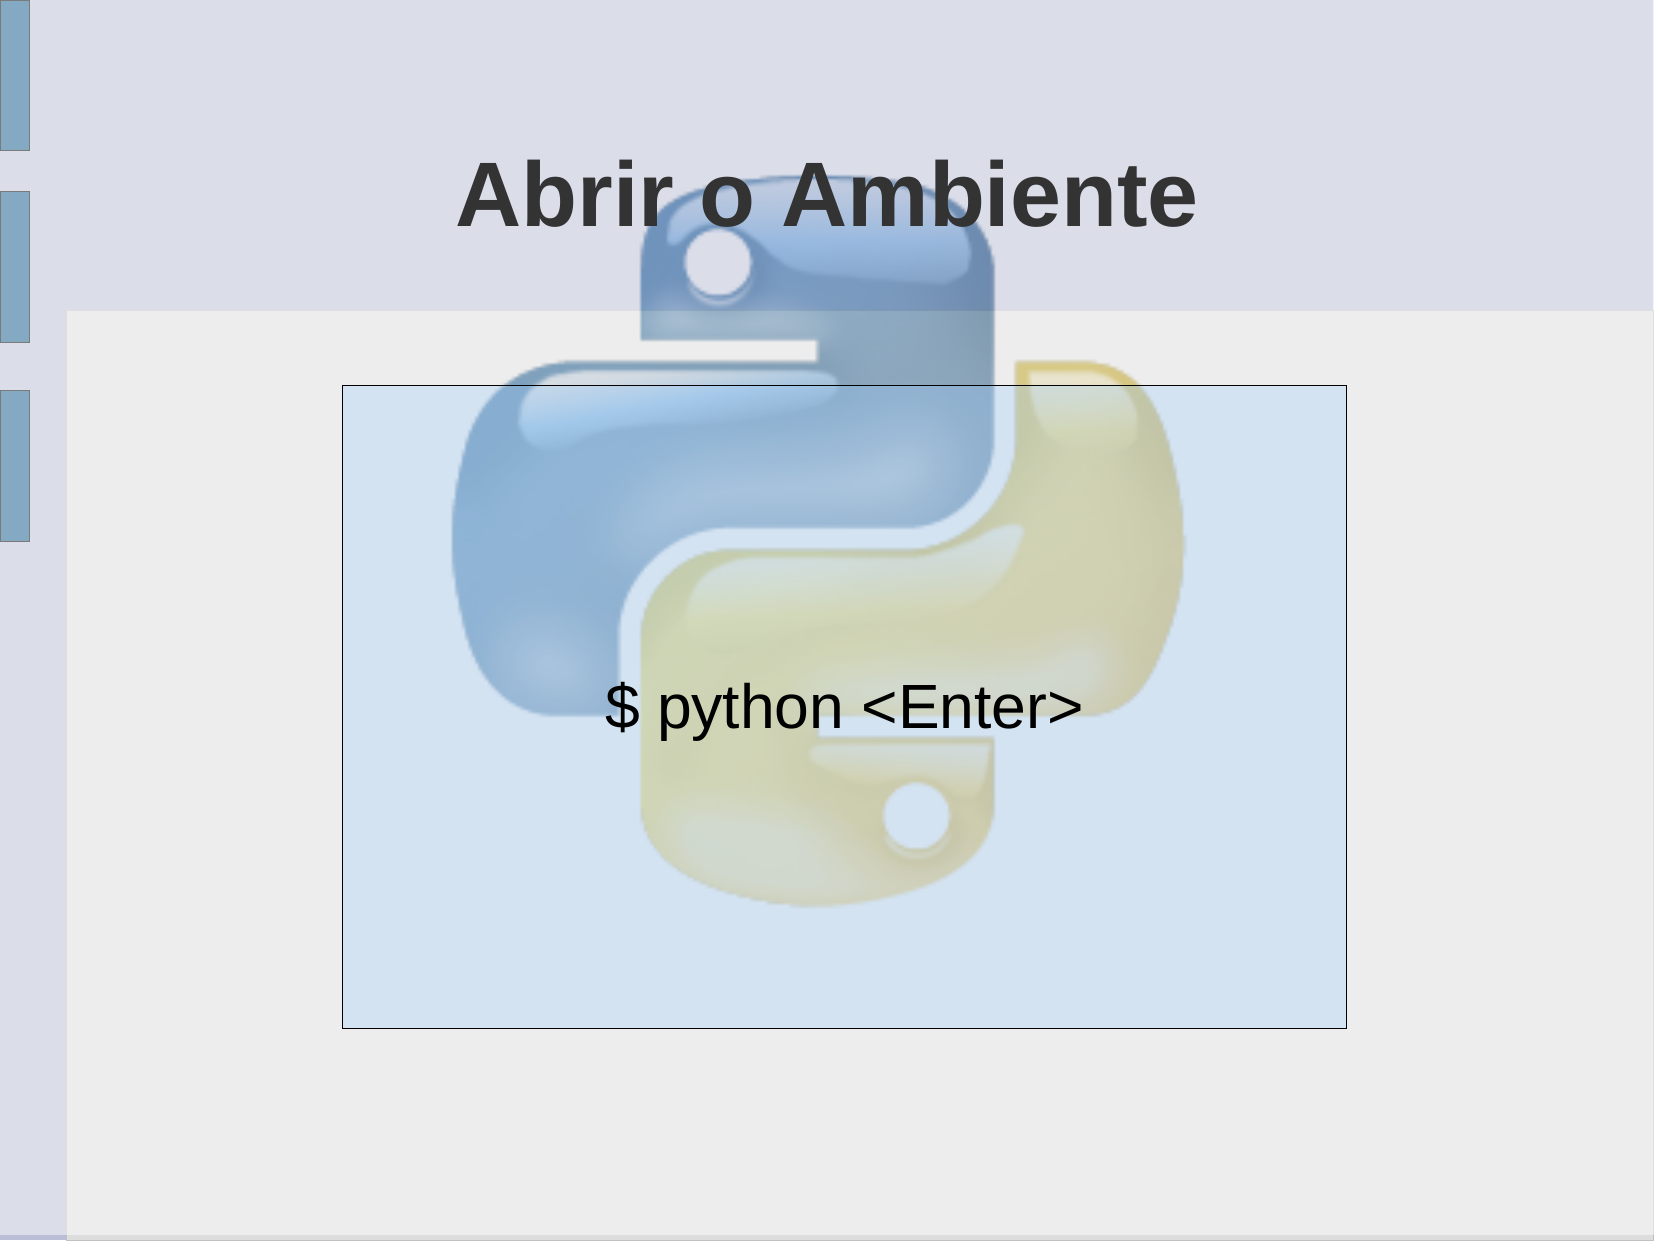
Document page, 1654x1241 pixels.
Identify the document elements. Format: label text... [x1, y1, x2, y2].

picture [0, 0, 1654, 1235]
text_box $ python <Enter> [342, 385, 1347, 1029]
title Abrir o Ambiente [121, 91, 1534, 299]
